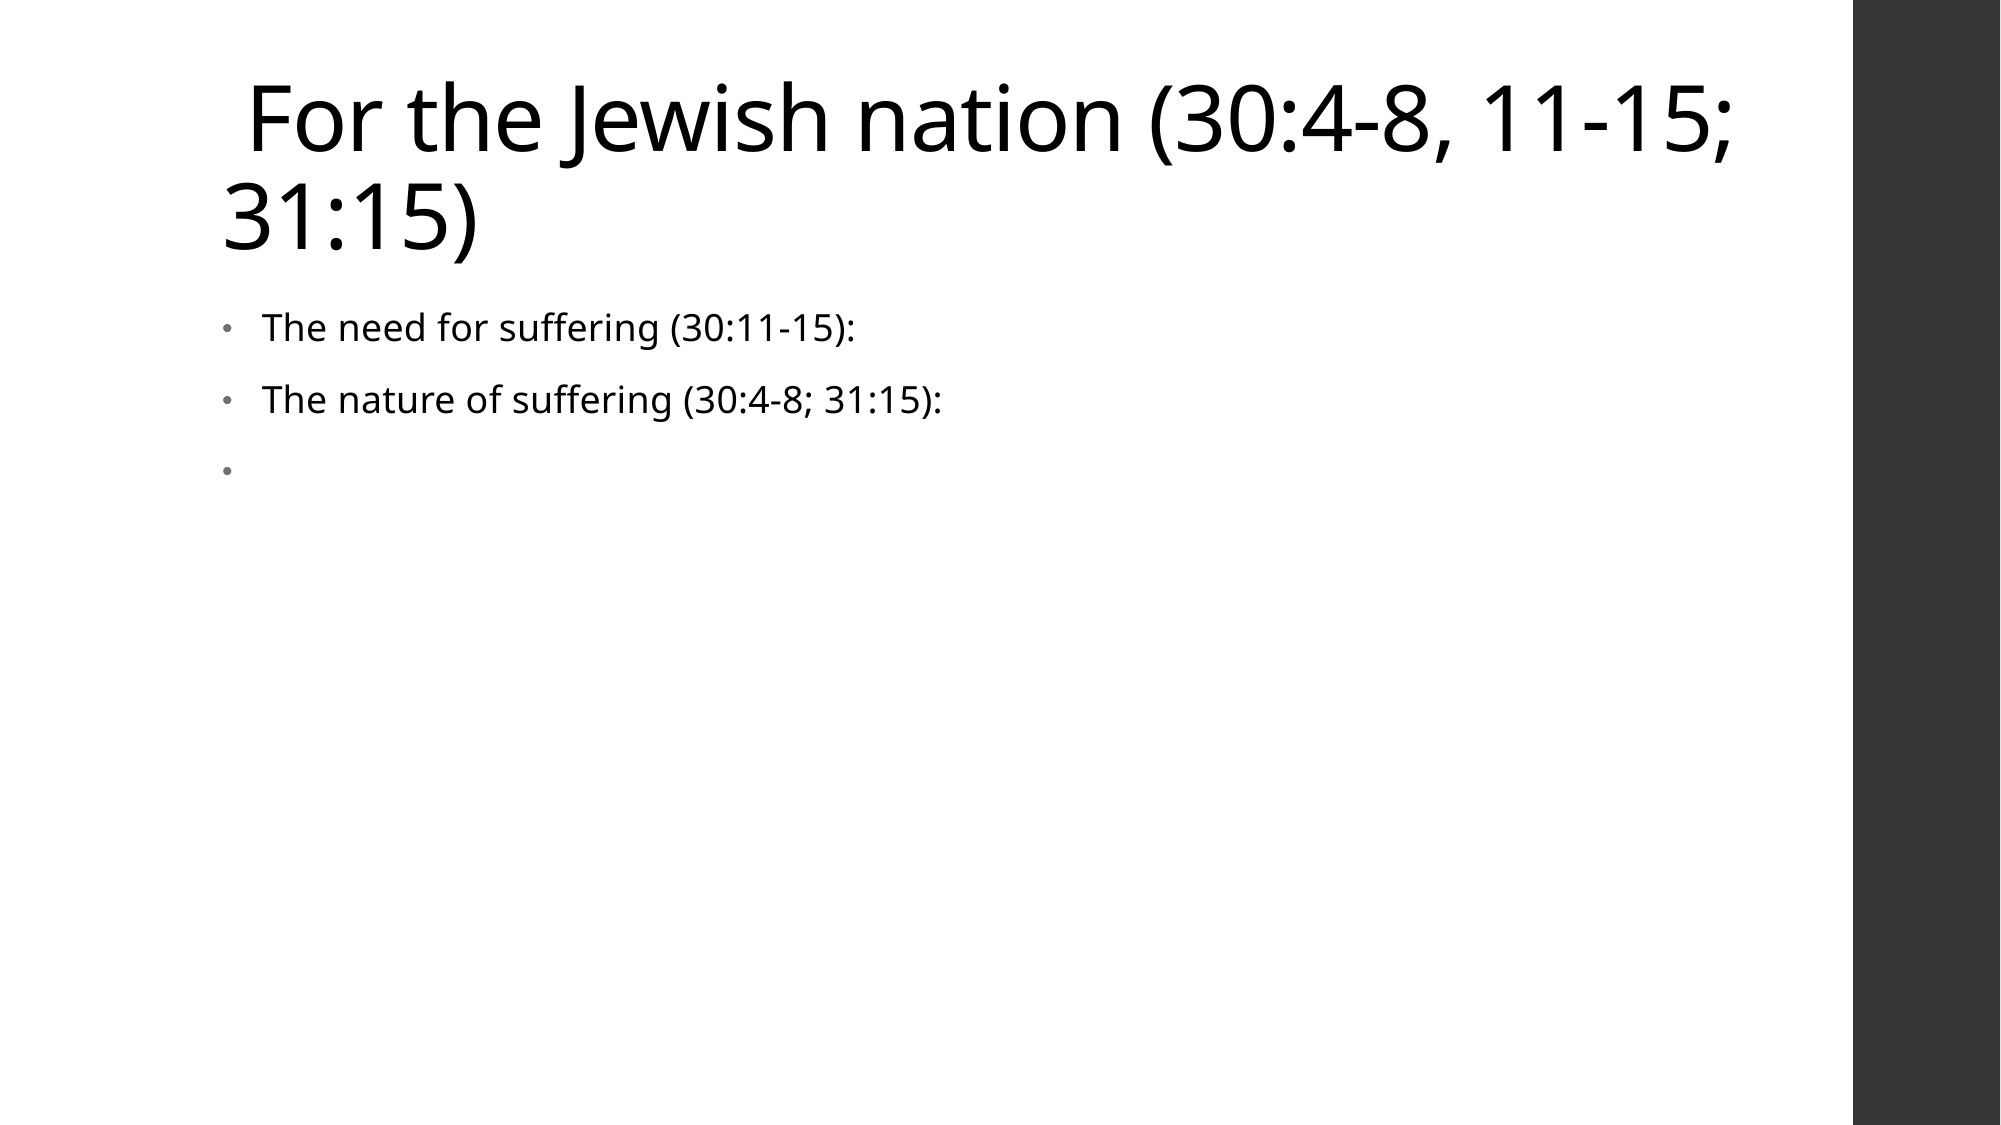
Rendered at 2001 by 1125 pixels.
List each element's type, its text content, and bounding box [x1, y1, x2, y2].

list The need for suffering (30:11-15): The nature of suffering (30:4-8; 31:15): [206, 299, 1617, 1014]
title For the Jewish nation (30:4-8, 11-15; 31:15) [206, 60, 1797, 278]
